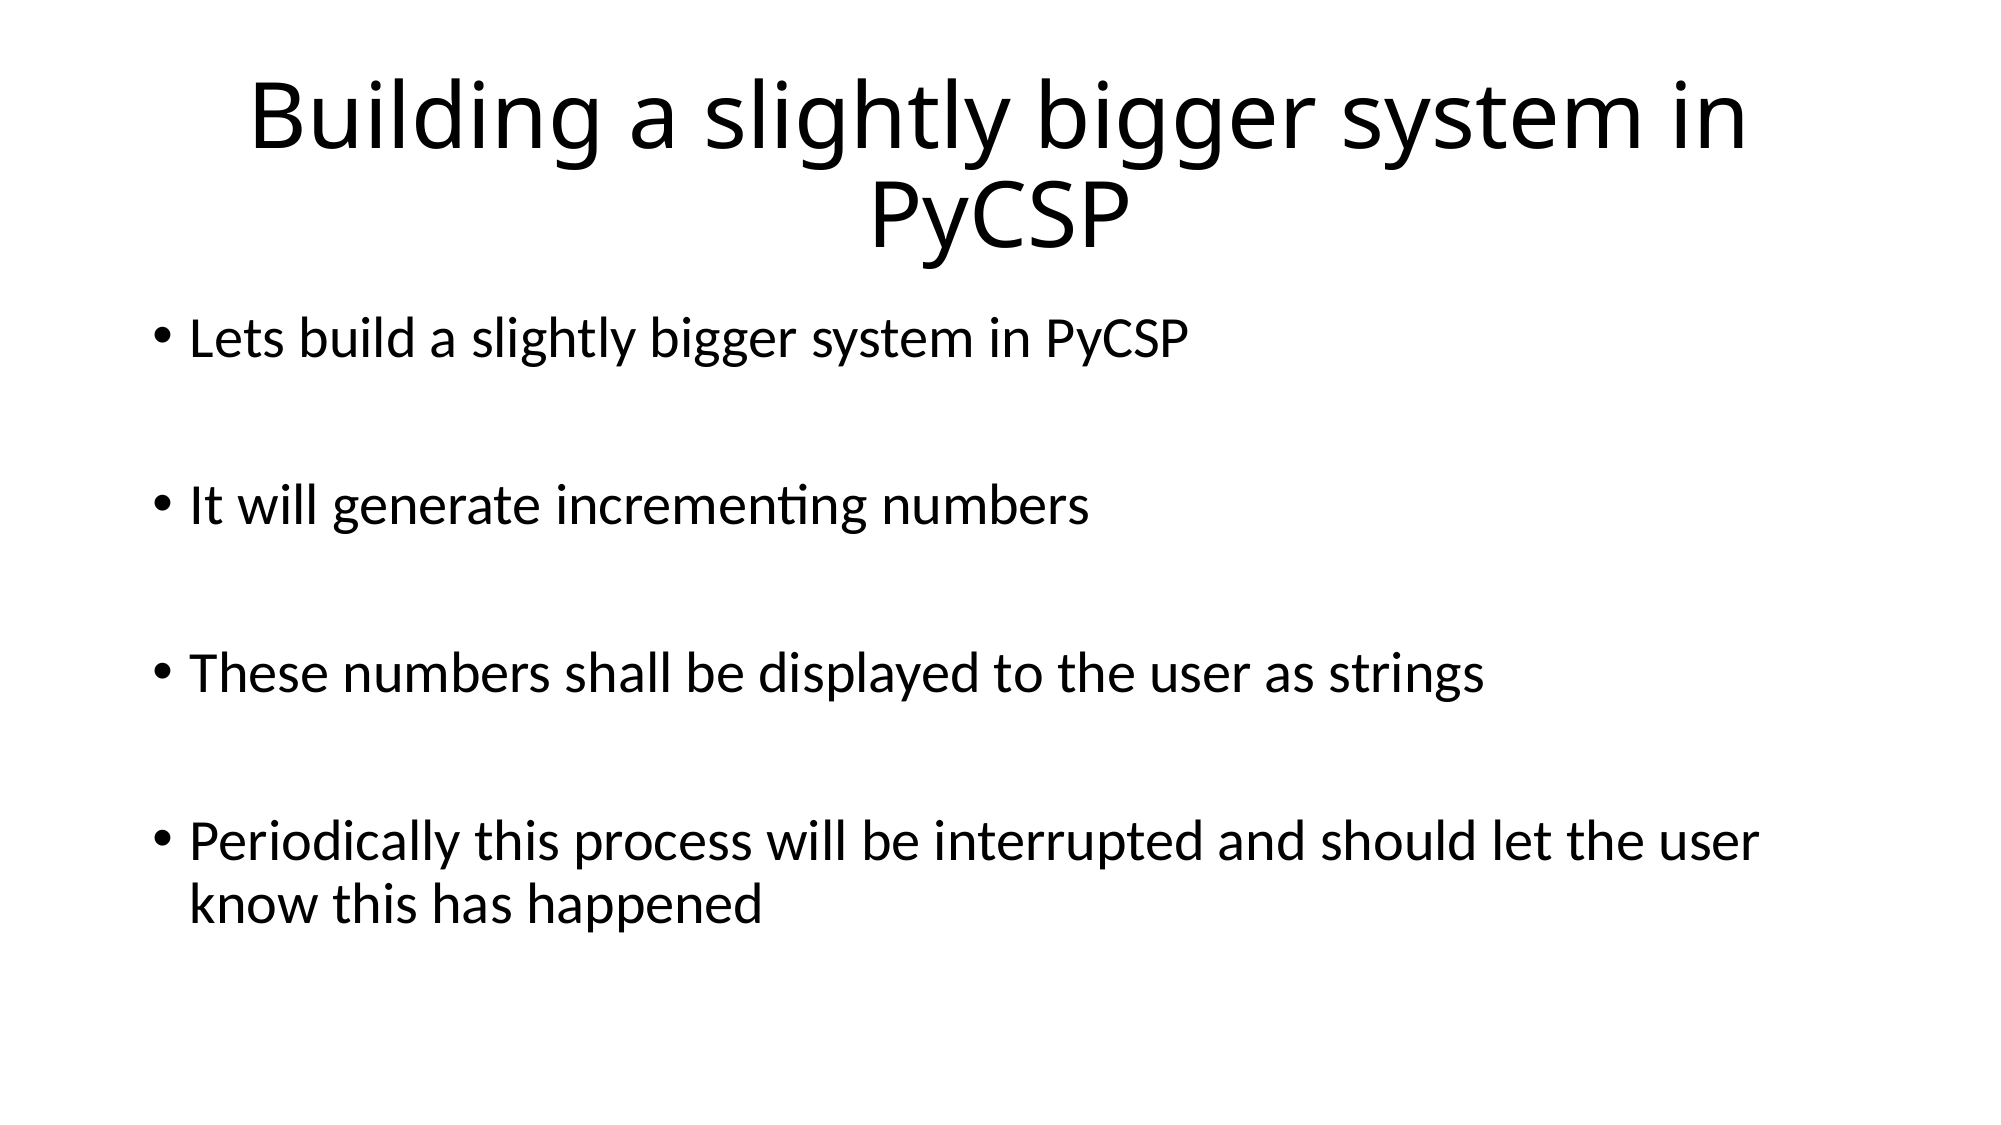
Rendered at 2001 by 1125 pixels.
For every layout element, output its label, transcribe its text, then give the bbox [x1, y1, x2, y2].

title Building a slightly bigger system in PyCSP [137, 59, 1863, 278]
list Lets build a slightly bigger system in PyCSP It will generate incrementing numbers These numbers shall be displayed to the user as strings Periodically this process will be interrupted and should let the user know this has happened [137, 299, 1863, 1014]
